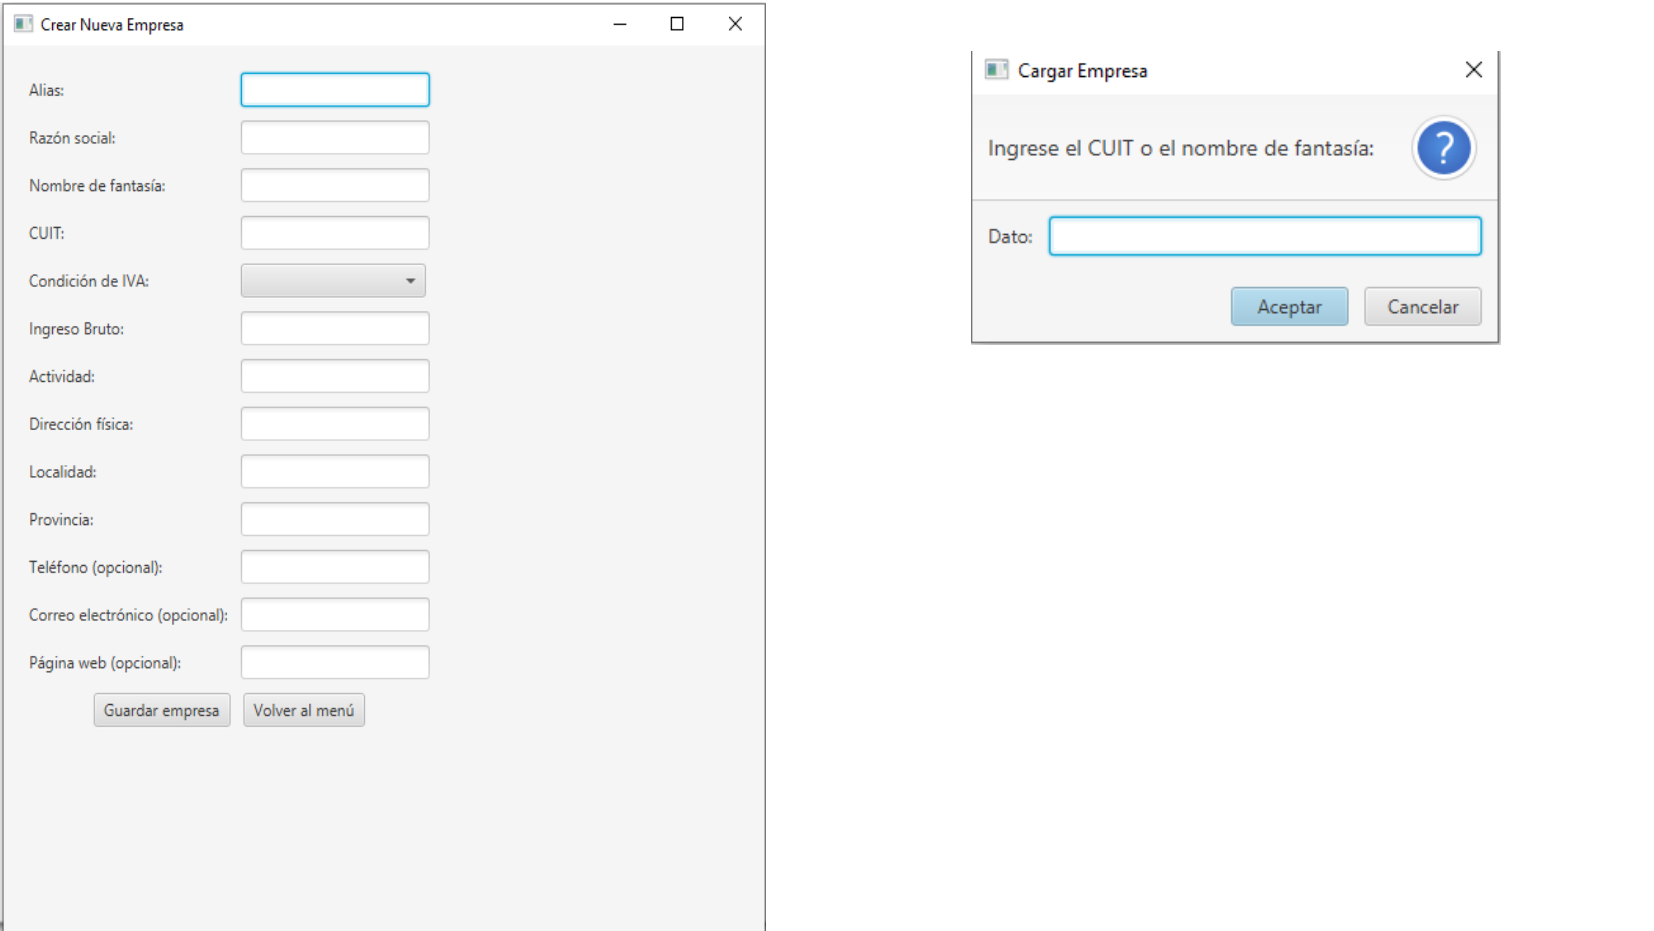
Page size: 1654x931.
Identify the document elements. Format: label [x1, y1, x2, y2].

picture [971, 51, 1501, 346]
picture [0, 2, 766, 931]
